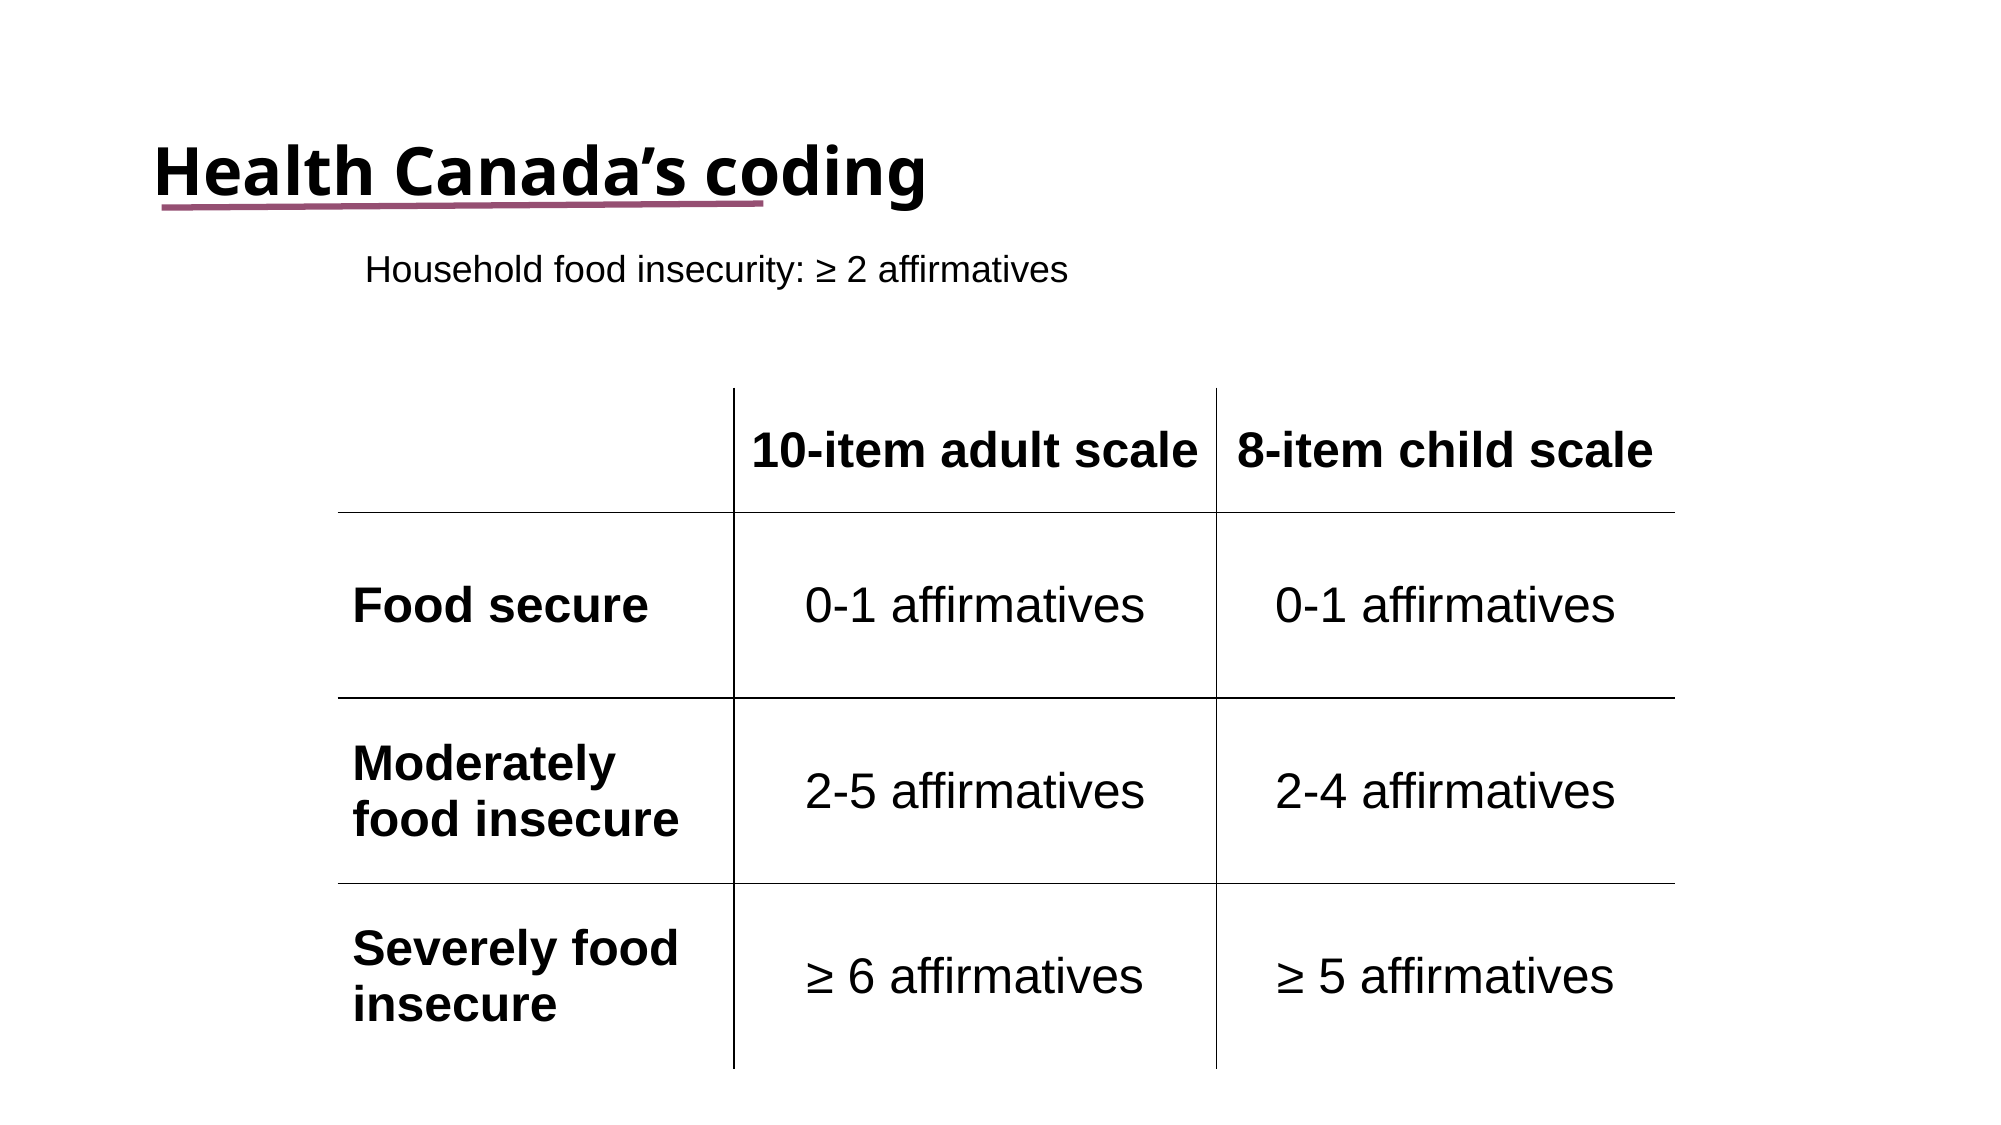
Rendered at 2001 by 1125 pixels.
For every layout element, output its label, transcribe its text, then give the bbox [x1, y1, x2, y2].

table_cell ≥ 5 affirmatives [1217, 884, 1675, 1069]
text_box Household food insecurity: ≥ 2 affirmatives [350, 237, 1750, 298]
table_header [338, 388, 733, 512]
title Health Canada’s coding [137, 59, 1863, 278]
table_cell 0-1 affirmatives [735, 513, 1216, 697]
table_cell ≥ 6 affirmatives [735, 884, 1216, 1069]
table_header 10-item adult scale [735, 388, 1216, 512]
table_cell 2-5 affirmatives [735, 699, 1216, 883]
table_cell 2-4 affirmatives [1217, 699, 1675, 883]
table_cell Food secure [338, 513, 733, 697]
table_cell 0-1 affirmatives [1217, 513, 1675, 697]
table_header 8-item child scale [1217, 388, 1675, 512]
table_cell Moderately food insecure [338, 699, 733, 883]
table_cell Severely food insecure [338, 884, 733, 1069]
